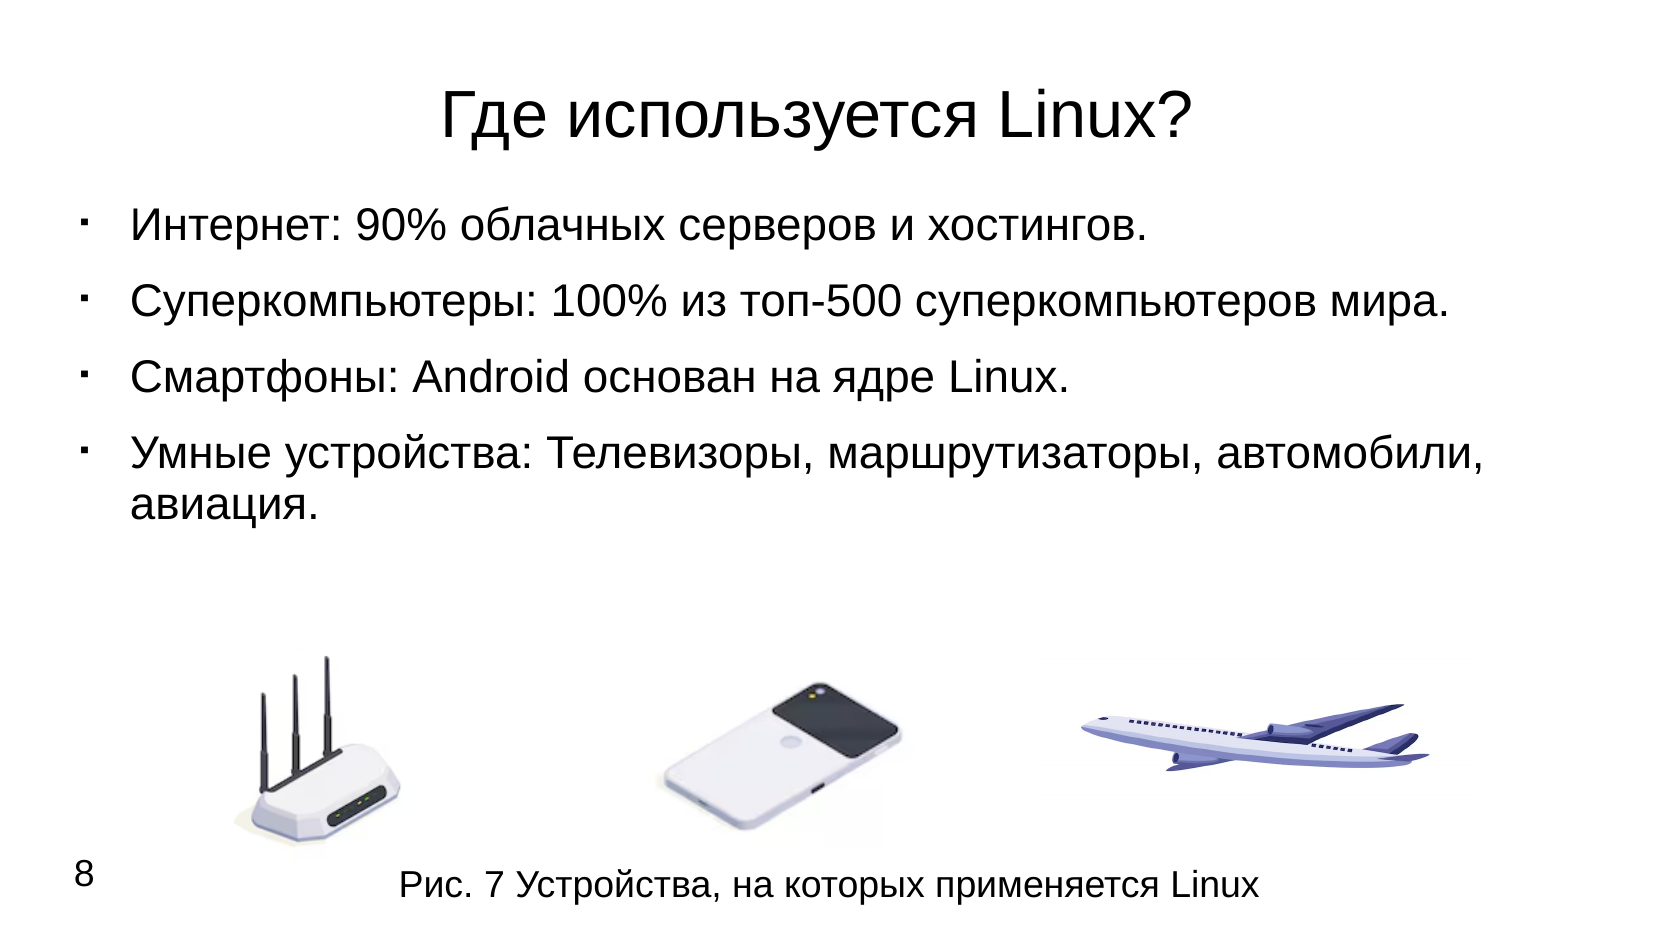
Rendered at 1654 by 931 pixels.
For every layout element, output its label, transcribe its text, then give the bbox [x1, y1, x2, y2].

picture [177, 649, 443, 886]
text_box Рис. 7 Устройства, на которых применяется Linux [383, 856, 1359, 926]
list Интернет: 90% облачных серверов и хостингов. Суперкомпьютеры: 100% из топ-500 суперкомпьютеров мира. Смартфоны: Android основан на ядре Linux. Умные устройства: Телевизоры, маршрутизаторы, автомобили, авиация. [59, 198, 1548, 591]
picture [620, 642, 916, 856]
title Где используется Linux? [82, 37, 1571, 193]
picture [1033, 649, 1477, 827]
text_box <номер> [59, 845, 325, 916]
